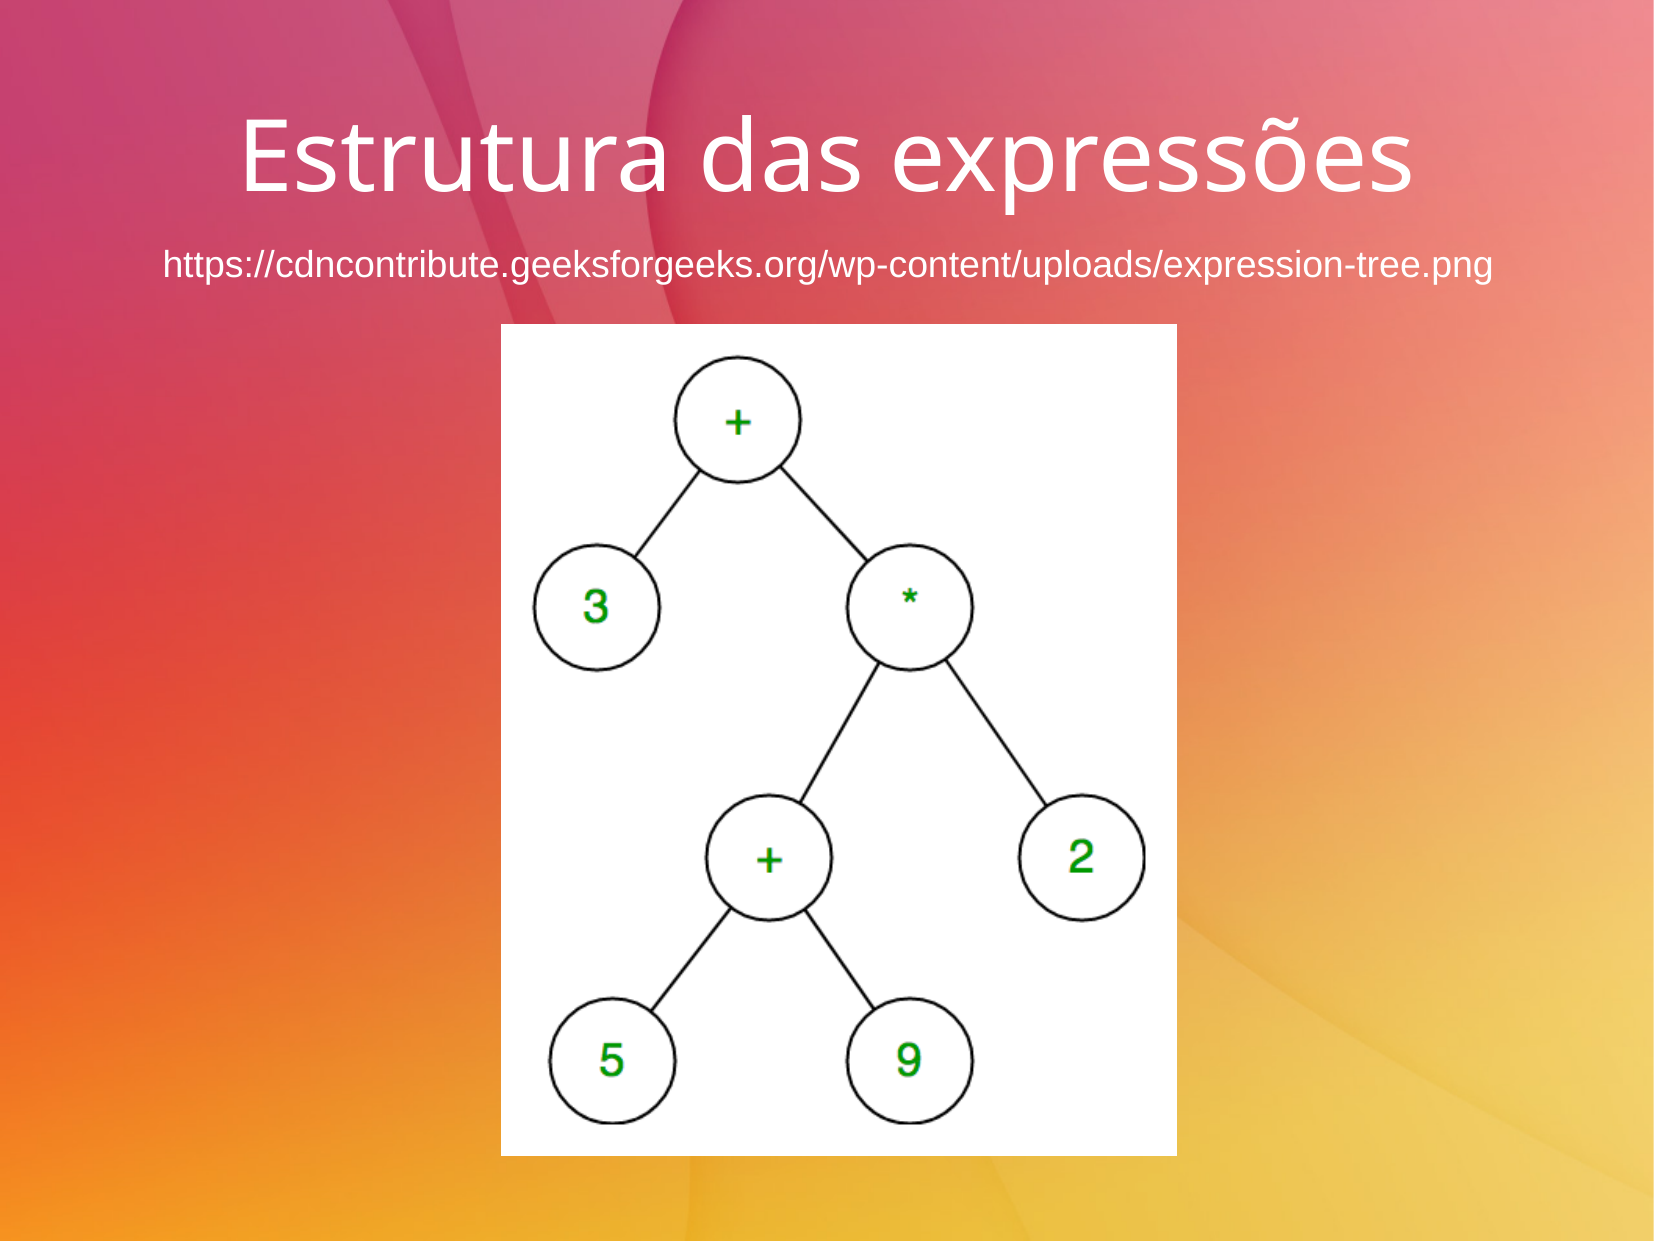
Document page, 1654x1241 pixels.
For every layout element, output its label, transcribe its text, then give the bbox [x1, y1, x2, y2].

text_box https://cdncontribute.geeksforgeeks.org/wp-content/uploads/expression-tree.png [147, 236, 1509, 294]
picture [0, 0, 1654, 1241]
title Estrutura das expressões [82, 49, 1571, 257]
